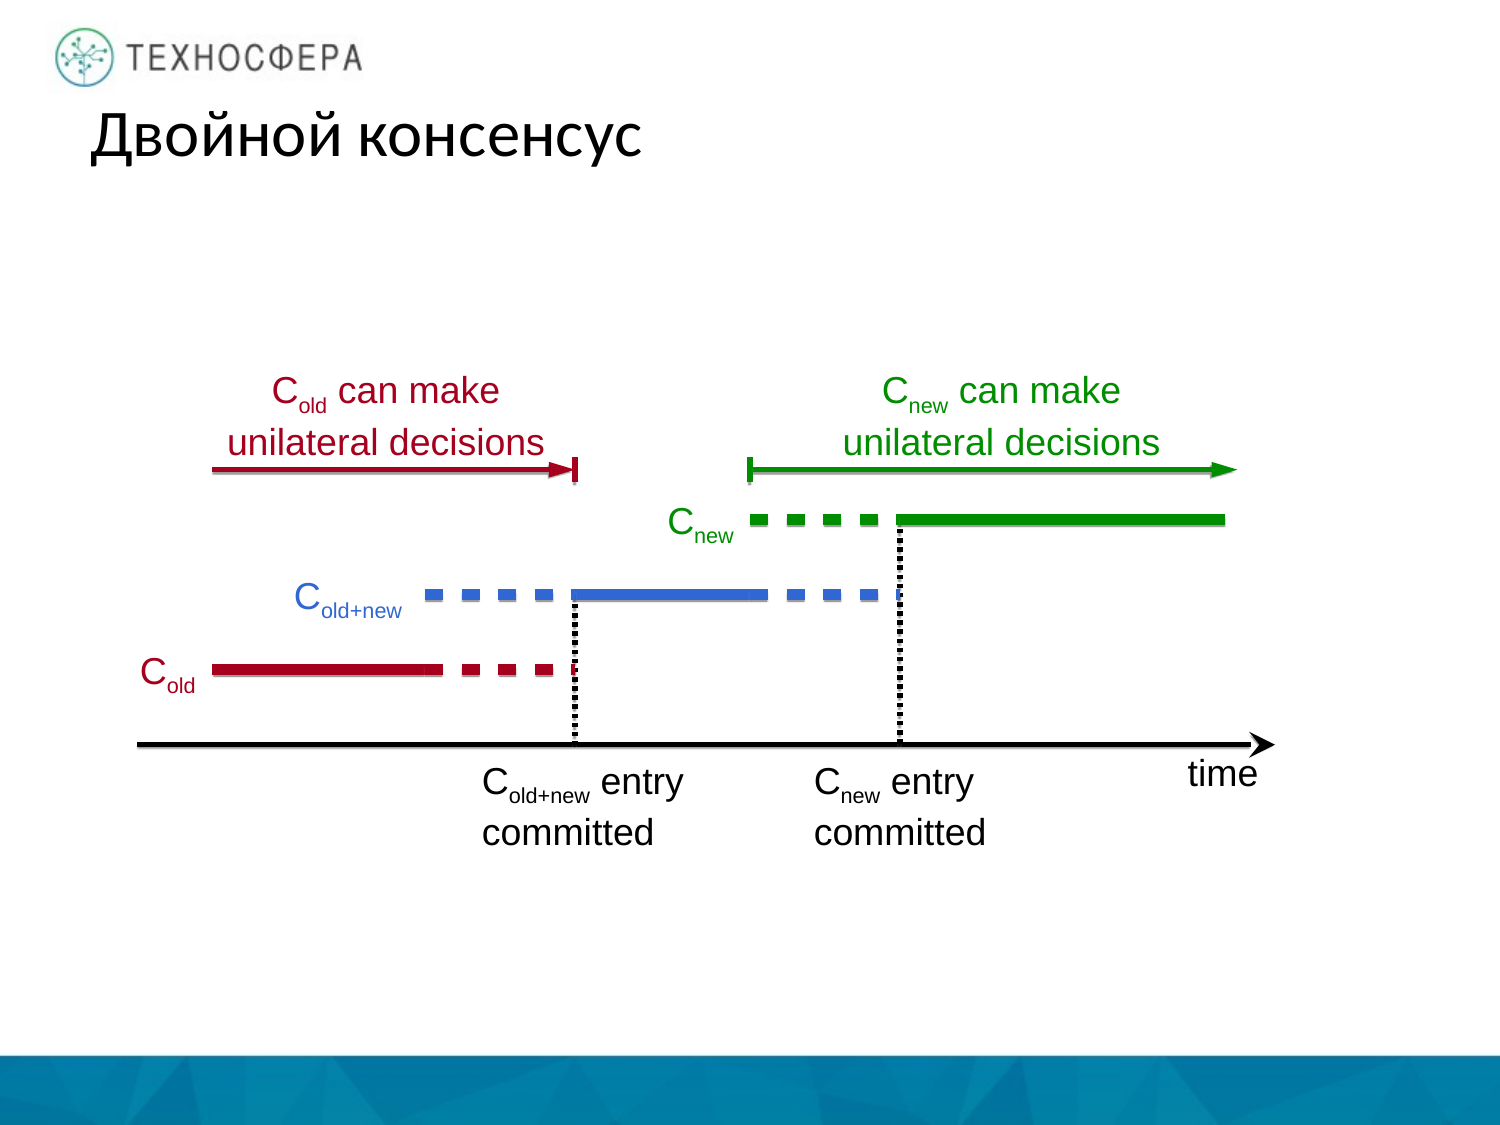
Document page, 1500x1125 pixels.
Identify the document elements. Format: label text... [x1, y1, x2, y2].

text_box Cold can make unilateral decisions [226, 366, 545, 463]
text_box Cold+new [293, 571, 403, 624]
text_box Cold [139, 646, 196, 699]
text_box Cnew entry committed [813, 757, 987, 854]
text_box time [1187, 749, 1259, 795]
picture [0, 0, 1500, 1057]
text_box Cold+new entry committed [481, 757, 685, 854]
text_box Cnew can make unilateral decisions [842, 366, 1161, 463]
text_box Cnew [667, 496, 735, 549]
title Двойной консенсус [75, 79, 1425, 180]
